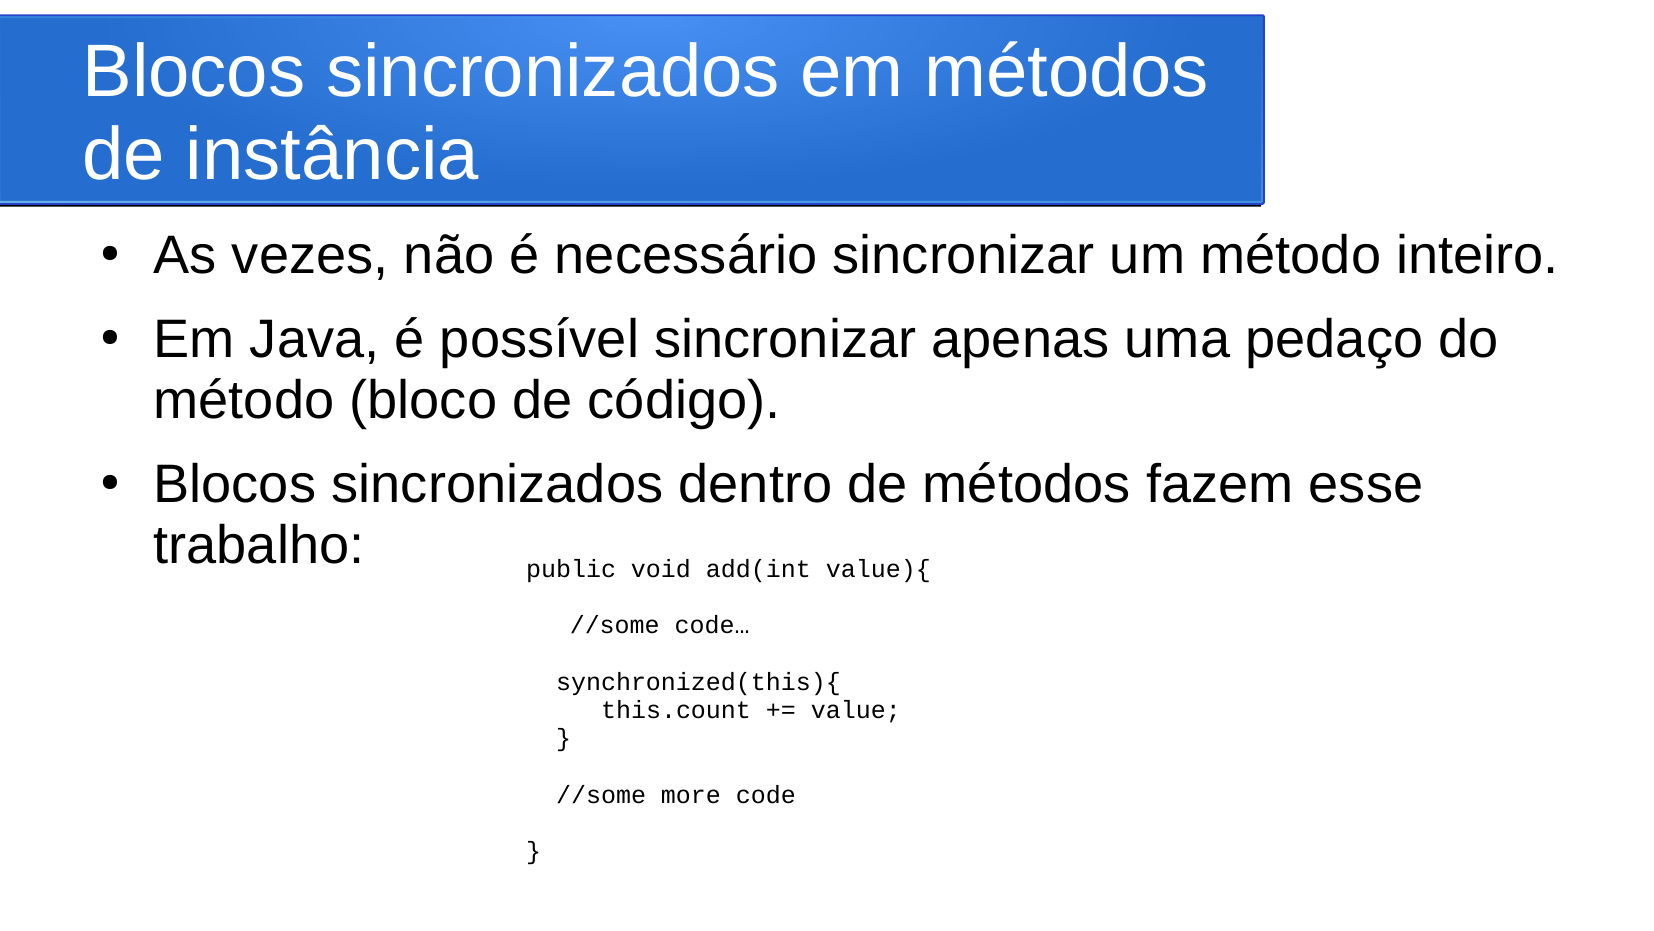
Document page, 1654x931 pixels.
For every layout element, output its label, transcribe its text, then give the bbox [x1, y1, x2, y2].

title Blocos sincronizados em métodos de instância [82, 29, 1235, 196]
text_box public void add(int value){ //some code… synchronized(this){ this.count += value; } //some more code } [481, 549, 1111, 875]
list As vezes, não é necessário sincronizar um método inteiro. Em Java, é possível sincronizar apenas uma pedaço do método (bloco de código). Blocos sincronizados dentro de métodos fazem esse trabalho: [82, 224, 1571, 764]
